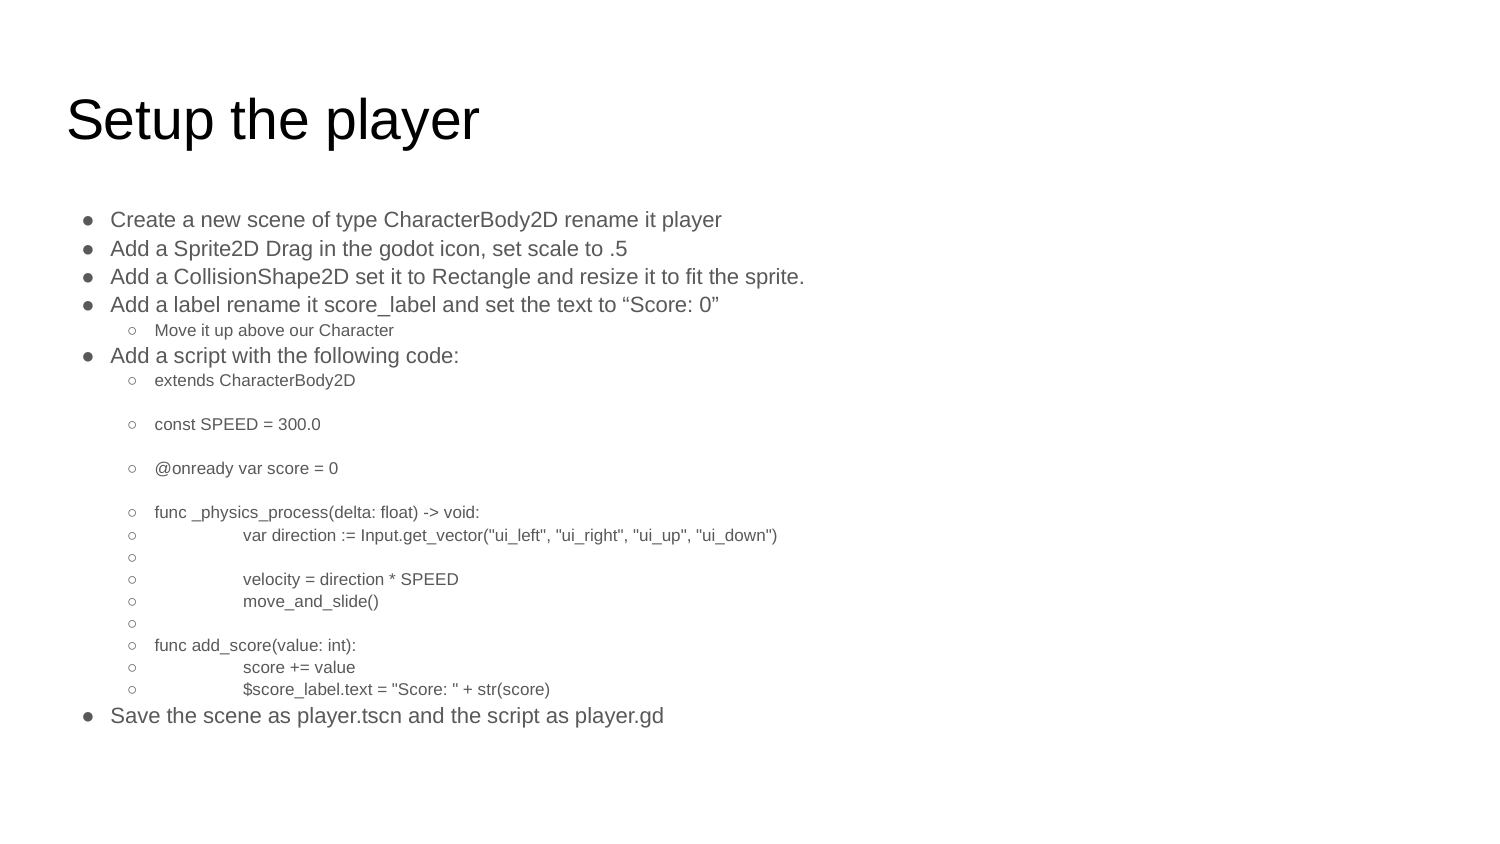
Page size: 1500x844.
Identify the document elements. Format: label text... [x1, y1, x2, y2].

list Create a new scene of type CharacterBody2D rename it player Add a Sprite2D Drag in the godot icon, set scale to .5 Add a CollisionShape2D set it to Rectangle and resize it to fit the sprite. Add a label rename it score_label and set the text to “Score: 0” Move it up above our Character Add a script with the following code: extends CharacterBody2D const SPEED = 300.0 @onready var score = 0 func _physics_process(delta: float) -> void: var direction := Input.get_vector("ui_left", "ui_right", "ui_up", "ui_down") velocity = direction * SPEED move_and_slide() func add_score(value: int): score += value $score_label.text = "Score: " + str(score) Save the scene as player.tscn and the script as player.gd [51, 189, 1449, 750]
title Setup the player [51, 72, 1449, 167]
